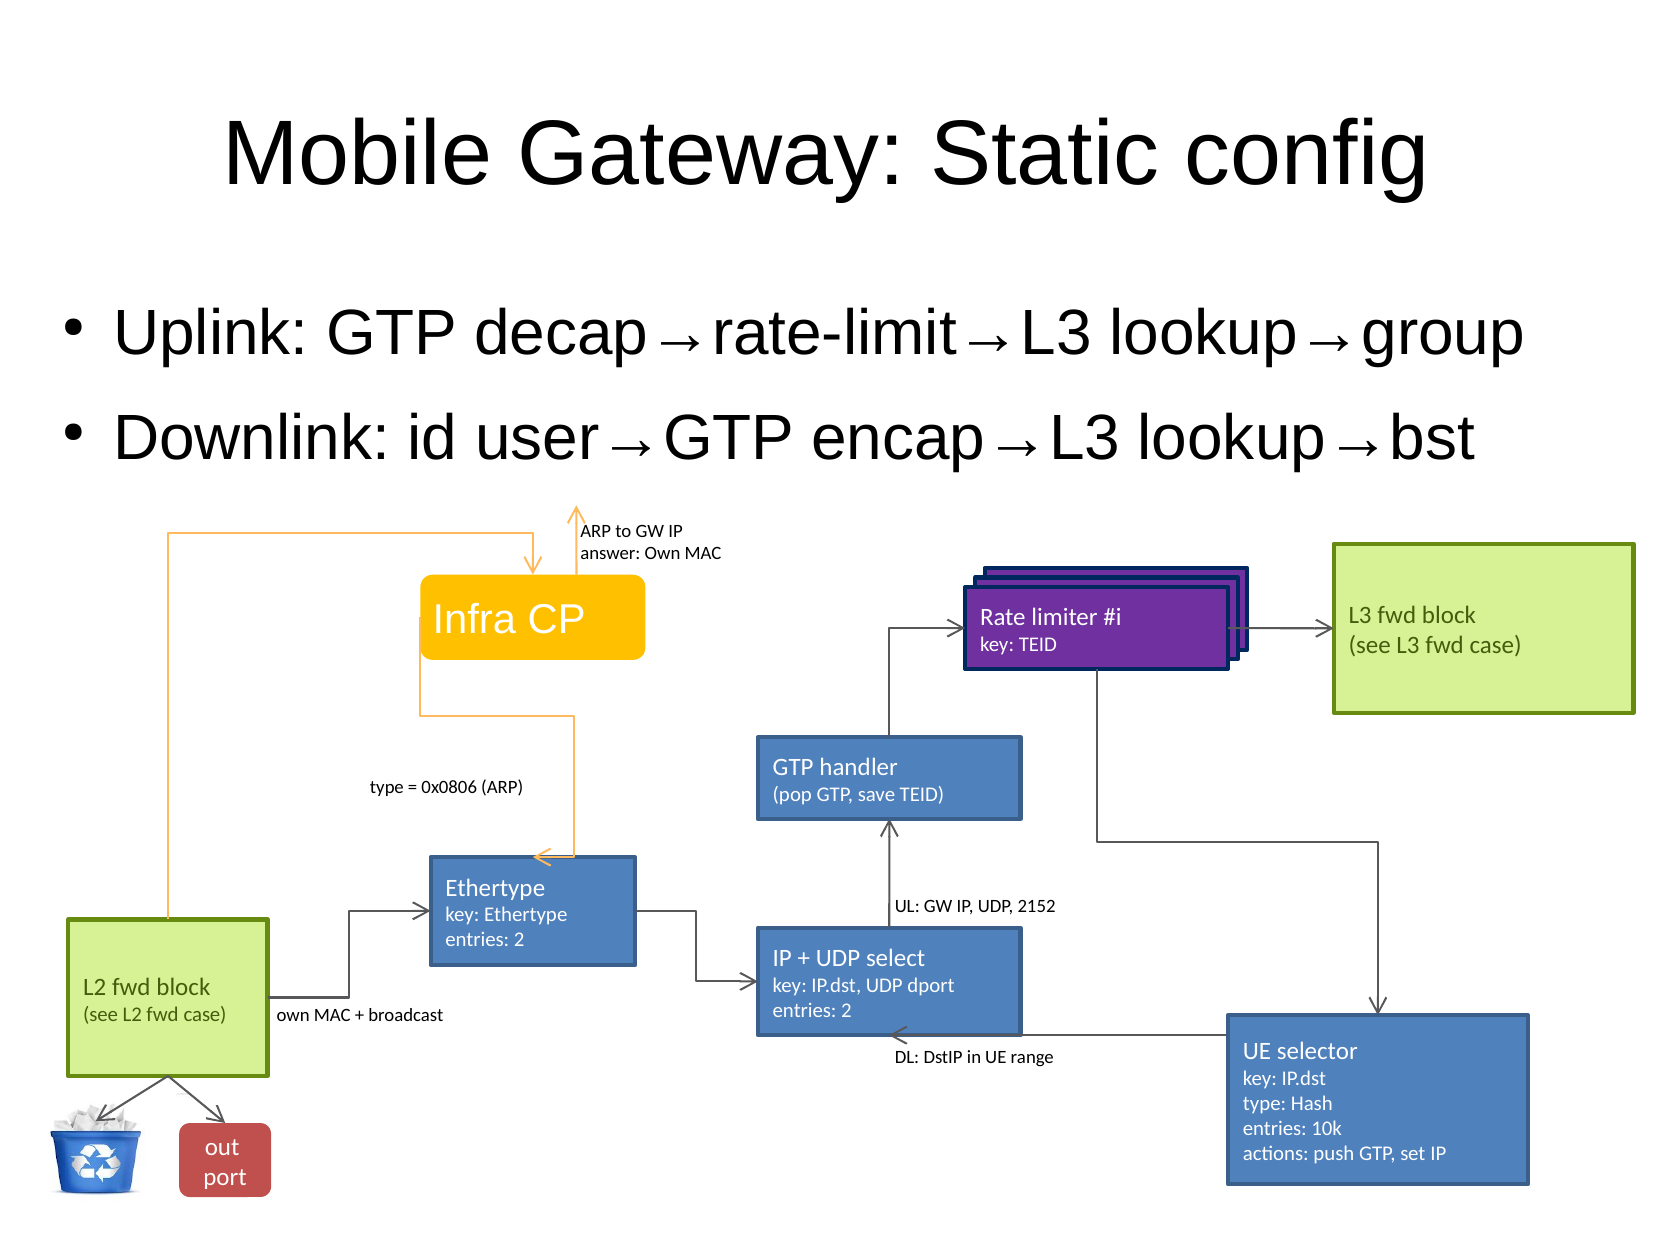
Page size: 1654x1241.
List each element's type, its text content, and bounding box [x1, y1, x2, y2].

title Mobile Gateway: Static config [82, 49, 1571, 257]
text_box GTP handler (pop GTP, save TEID) [757, 737, 1021, 820]
text_box L2 fwd block (see L2 fwd case) [68, 919, 268, 1076]
text_box Rate limiter #1 [984, 568, 1248, 628]
text_box Rate limiter #1 [975, 577, 1238, 628]
text_box [95, 1075, 226, 1123]
text_box Rate limiter #1 [1228, 629, 1238, 660]
text_box DL: DstIP in UE range [889, 1038, 1087, 1079]
text_box Rate limiter #i key: TEID [965, 587, 1228, 669]
text_box UE selector key: IP.dst type: Hash entries: 10k actions: push GTP, set IP [1228, 1015, 1528, 1185]
list Uplink: GTP decap→rate-limit→L3 lookup→group Downlink: id user→GTP encap→L3 lookup→bst [45, 290, 1606, 496]
text_box own MAC + broadcast [271, 996, 548, 1034]
text_box L3 fwd block (see L3 fwd case) [1333, 543, 1634, 713]
text_box type = 0x0806 (ARP) [332, 768, 530, 809]
text_box out port [179, 1123, 272, 1198]
text_box ARP to GW IP answer: Own MAC [577, 512, 890, 575]
text_box Infra CP [420, 574, 646, 660]
text_box Ethertype key: Ethertype entries: 2 [430, 857, 635, 966]
text_box IP + UDP select key: IP.dst, UDP dport entries: 2 [757, 927, 1021, 1036]
picture [1, 1093, 190, 1207]
text_box UL: GW IP, UDP, 2152 [889, 888, 1087, 928]
